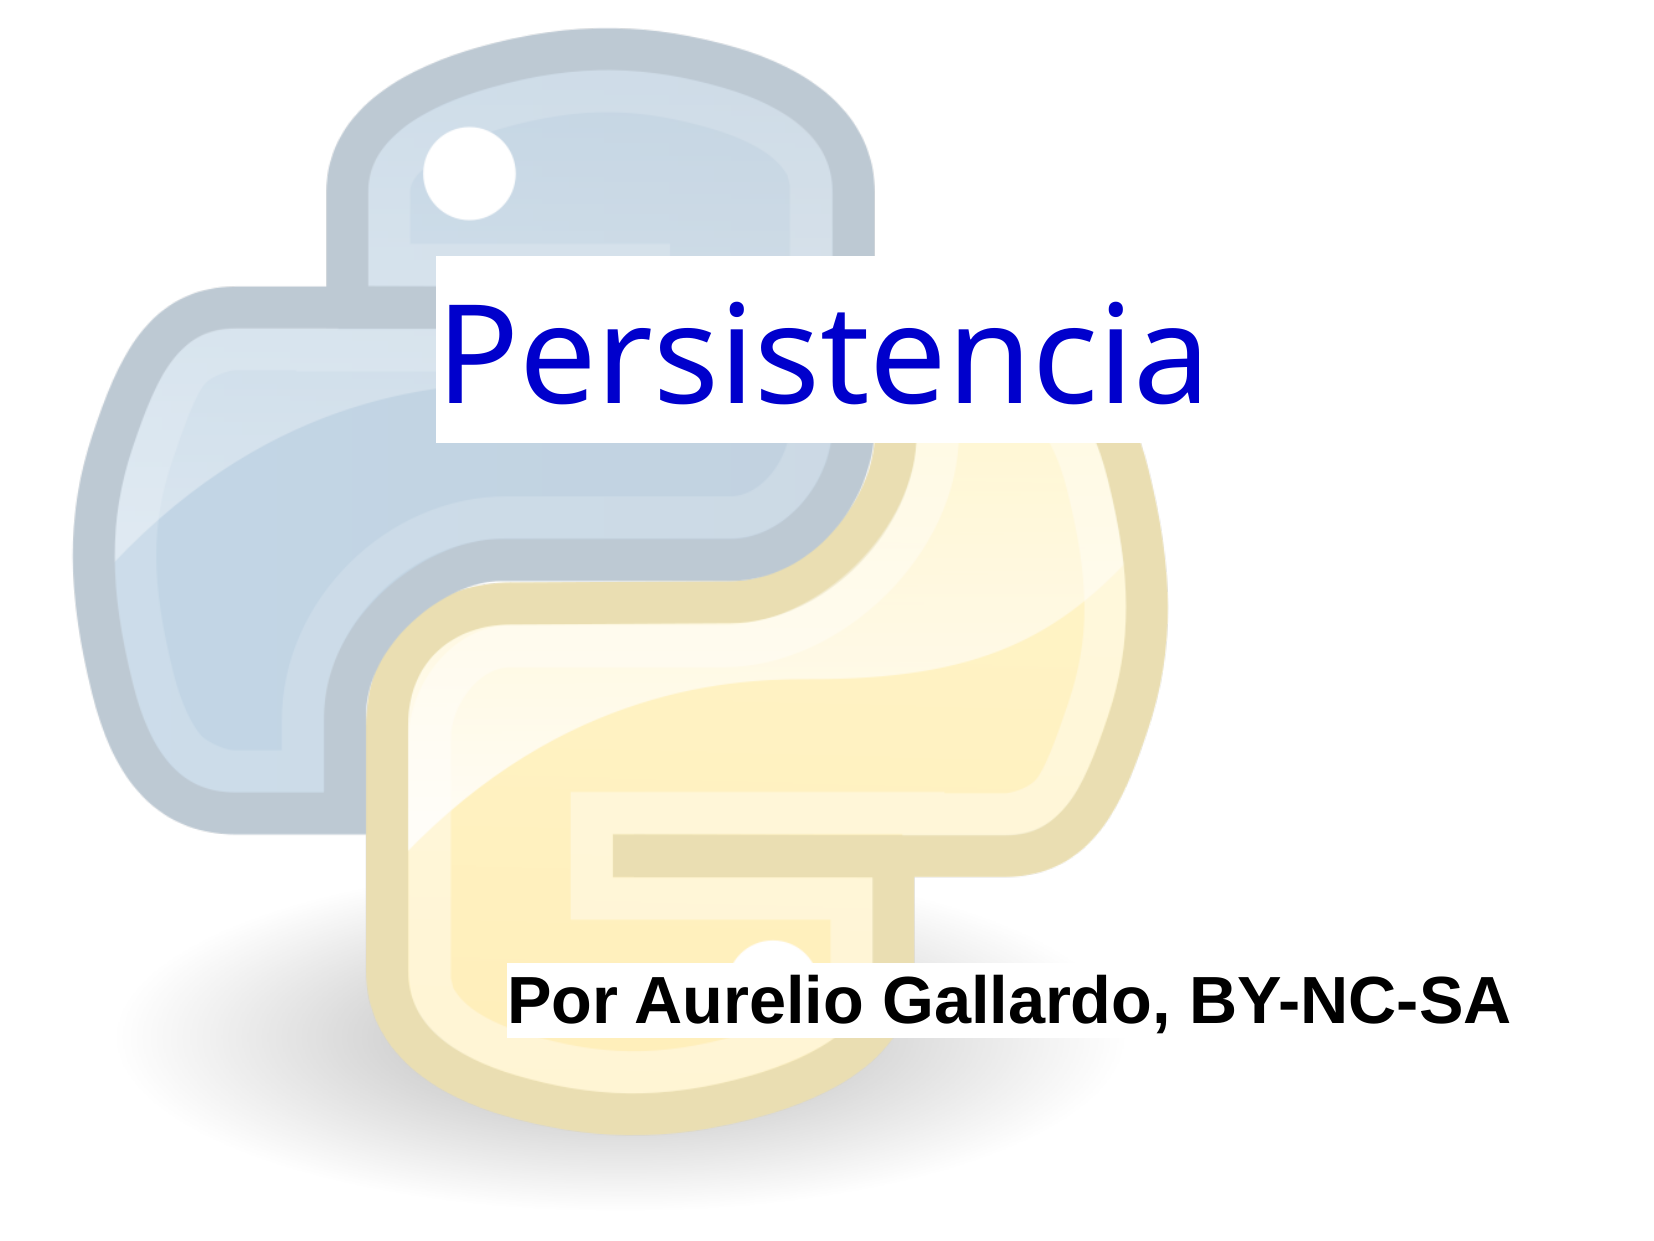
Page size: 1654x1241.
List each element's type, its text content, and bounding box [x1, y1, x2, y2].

subtitle Por Aurelio Gallardo, BY-NC-SA [413, 961, 1607, 1040]
title Persistencia [79, 157, 1568, 542]
